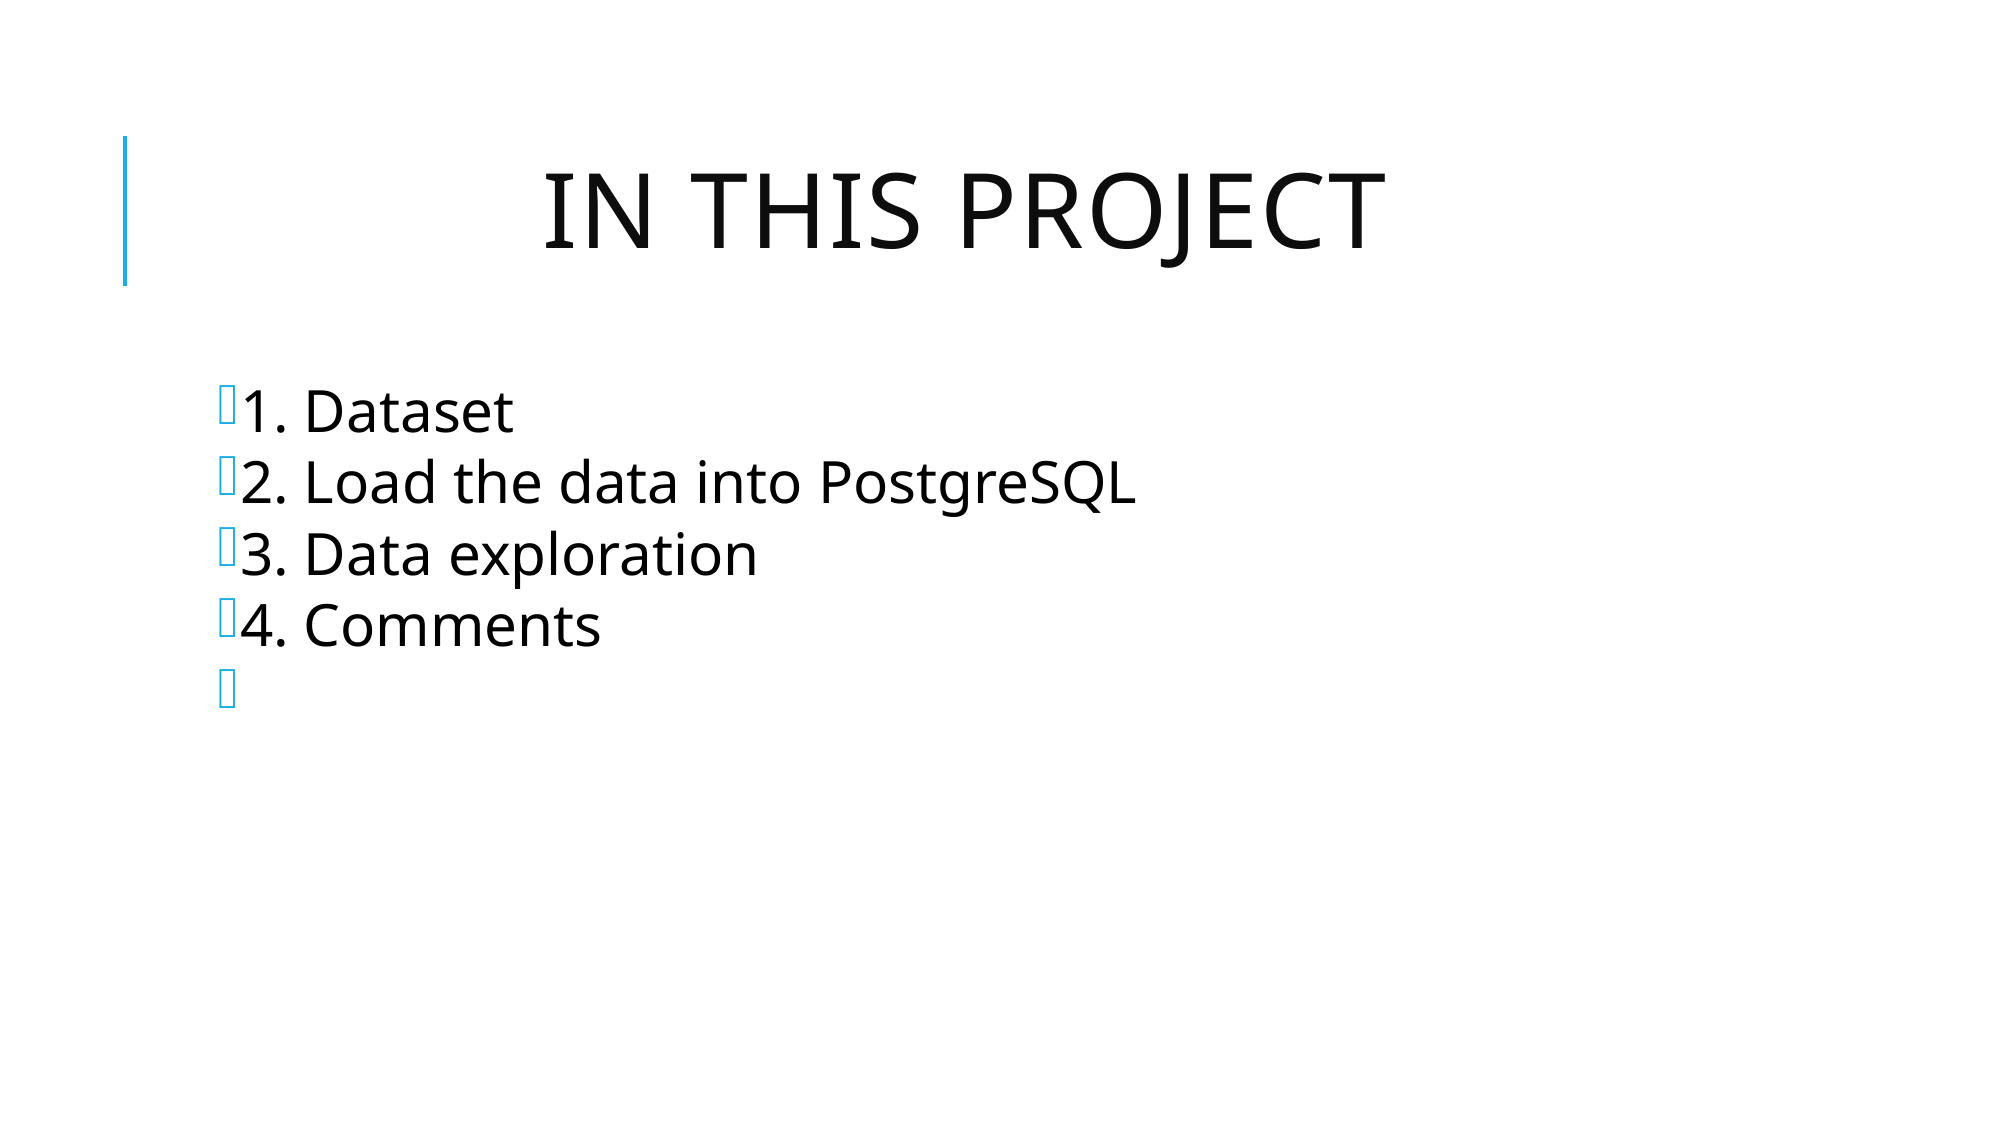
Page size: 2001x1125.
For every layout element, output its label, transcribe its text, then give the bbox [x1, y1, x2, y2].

list 1. Dataset 2. Load the data into PostgreSQL 3. Data exploration 4. Comments [168, 375, 1763, 1036]
title In this project [168, 96, 1763, 343]
